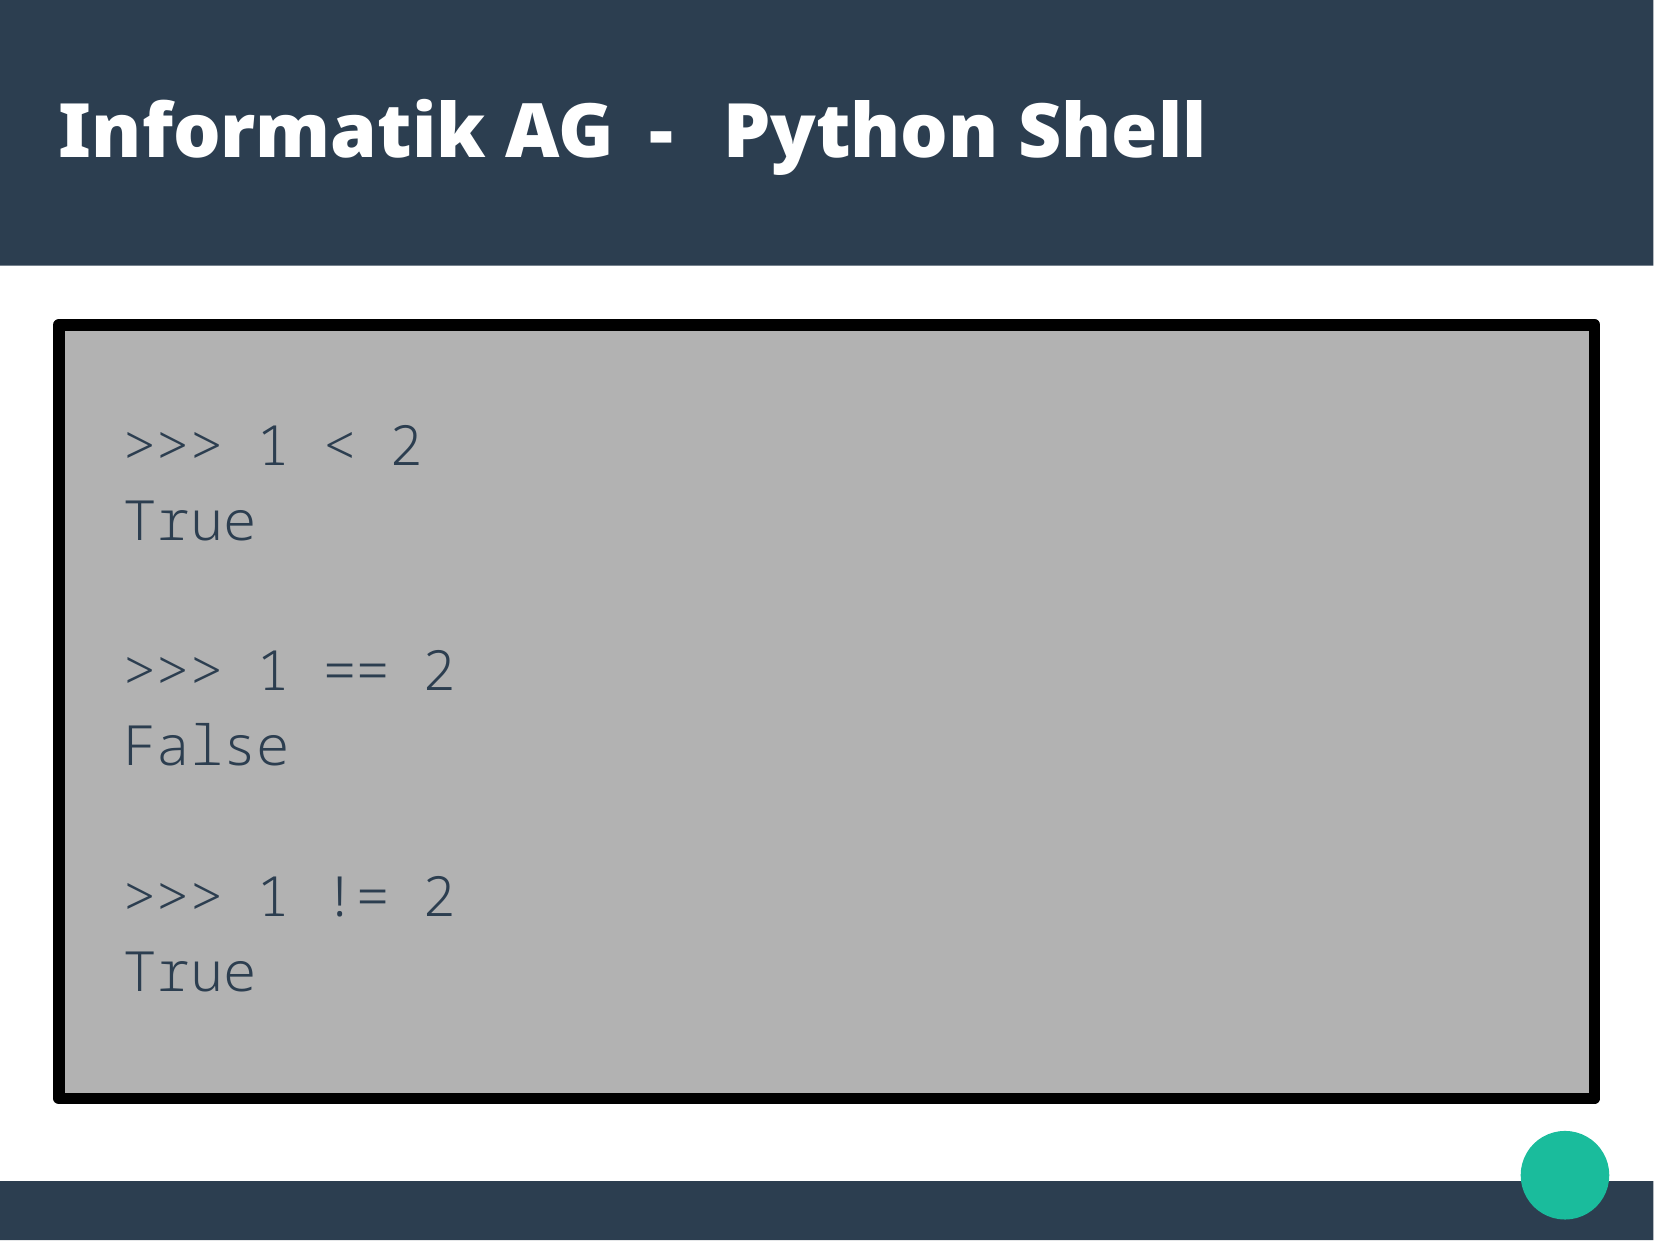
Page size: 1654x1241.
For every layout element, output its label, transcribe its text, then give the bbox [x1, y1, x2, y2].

title Informatik AG - Python Shell [59, 49, 1595, 207]
list >>> 1 < 2 True >>> 1 == 2 False >>> 1 != 2 True [59, 324, 1595, 1099]
